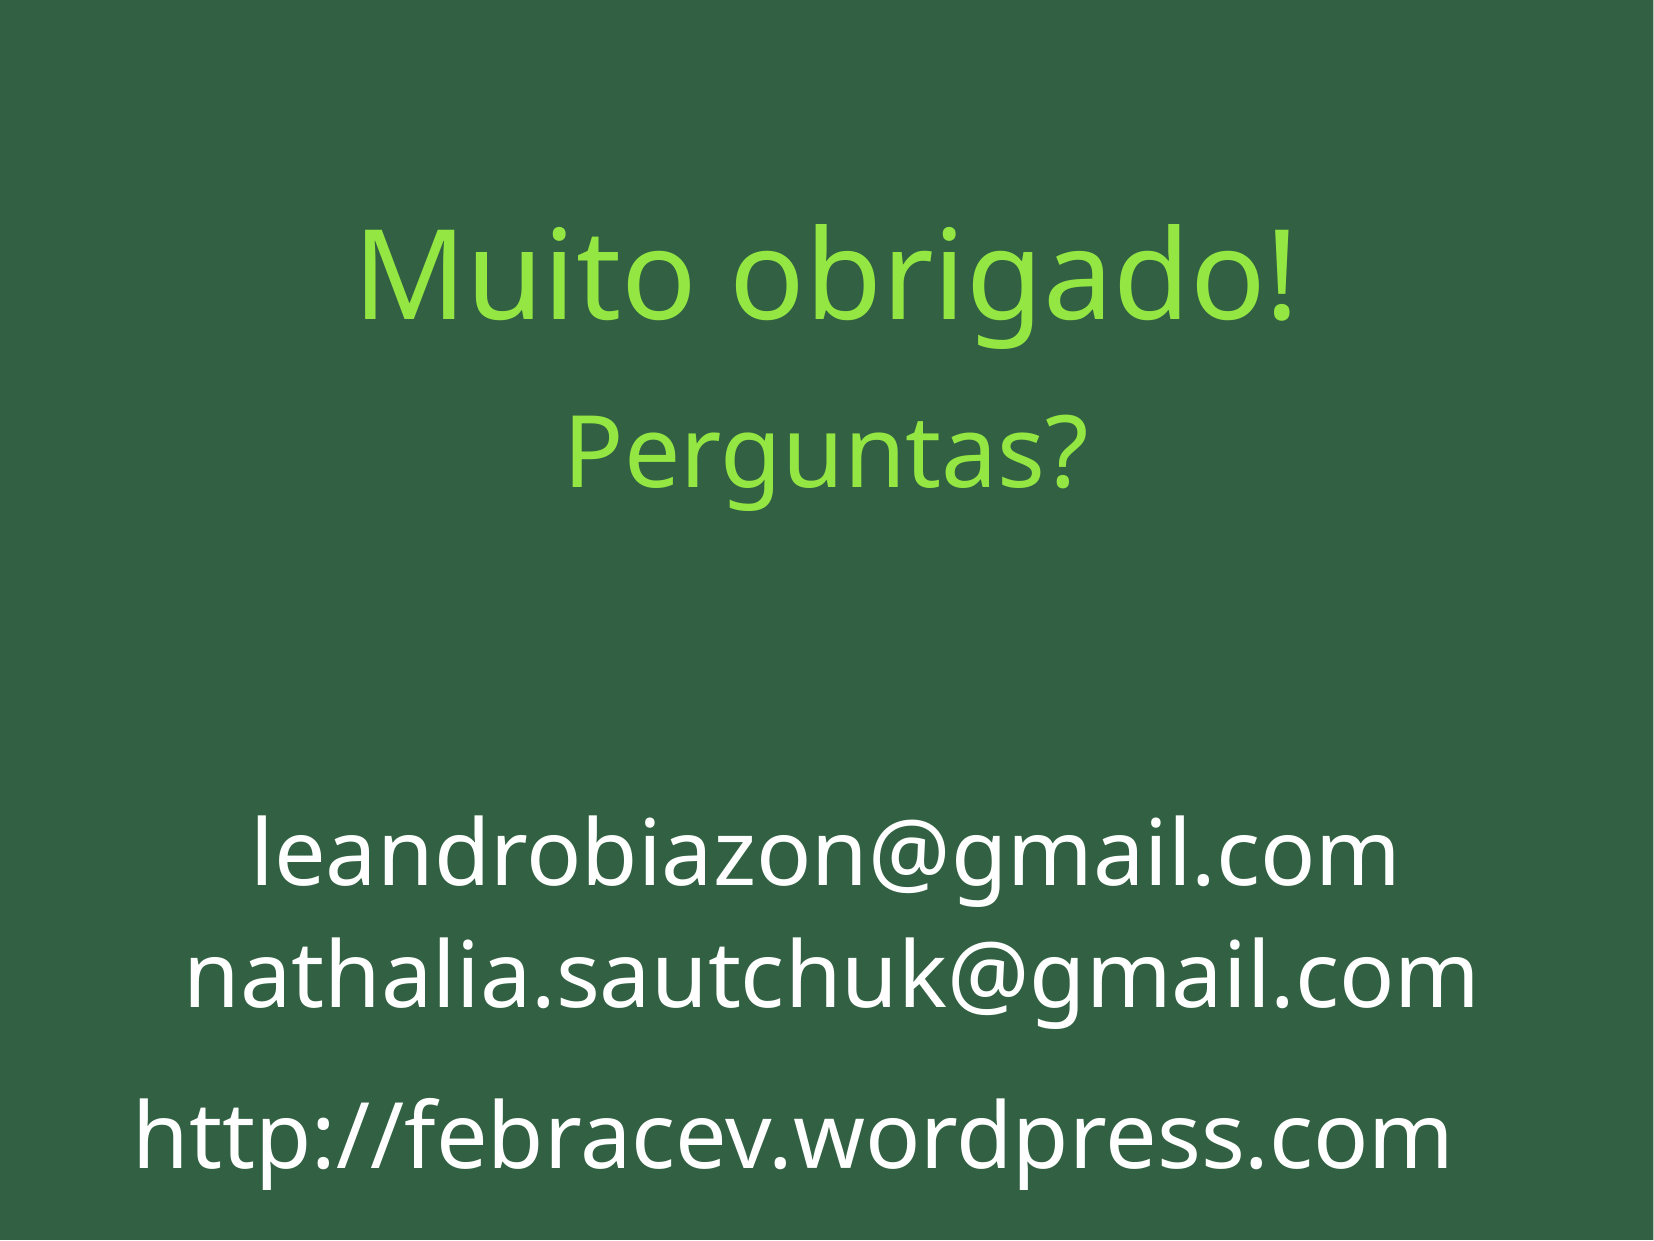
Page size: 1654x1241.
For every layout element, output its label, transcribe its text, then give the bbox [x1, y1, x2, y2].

title leandrobiazon@gmail.com [82, 746, 1571, 954]
text_box http://febracev.wordpress.com [118, 1062, 1552, 1185]
title nathalia.sautchuk@gmail.com [88, 868, 1577, 1076]
title Muito obrigado! [82, 167, 1571, 344]
title Perguntas? [82, 344, 1571, 552]
